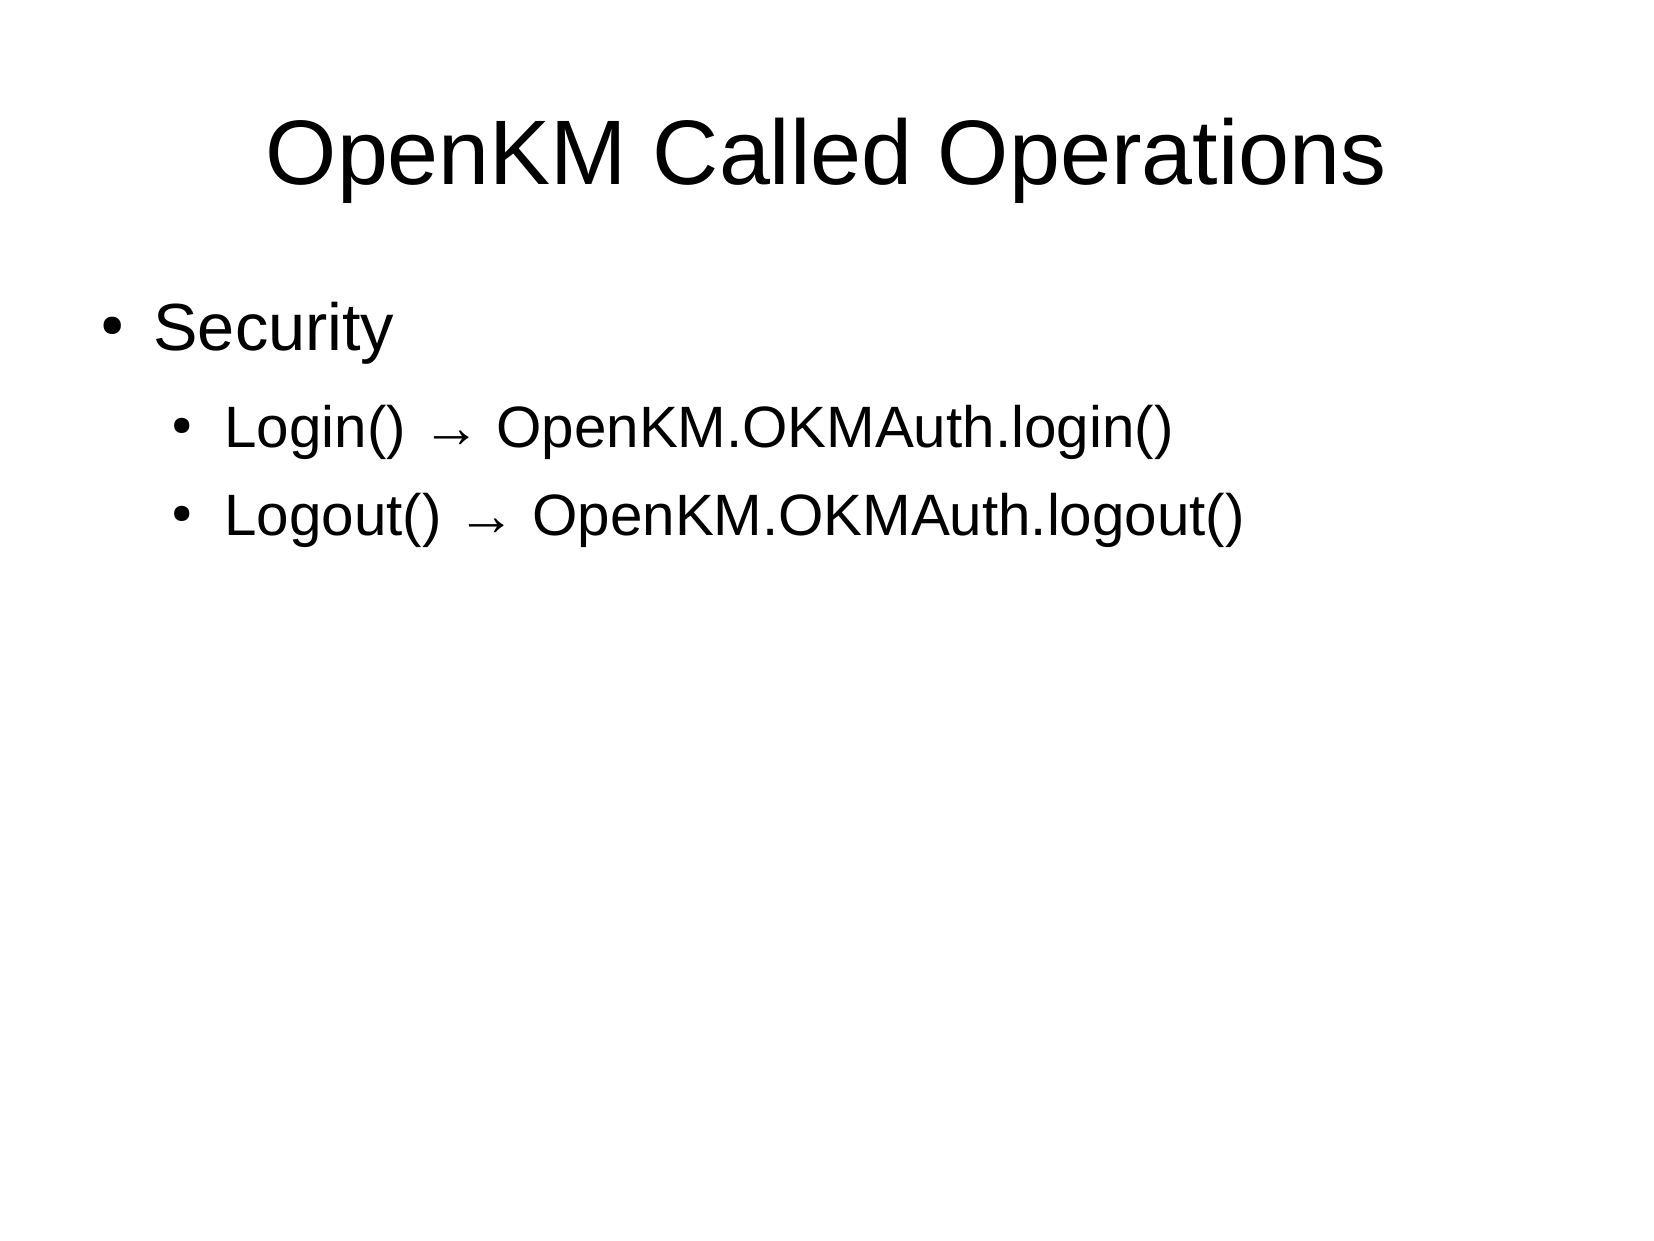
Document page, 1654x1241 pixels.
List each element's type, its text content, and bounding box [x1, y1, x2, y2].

title OpenKM Called Operations [82, 56, 1571, 250]
list Security Login() → OpenKM.OKMAuth.login() Logout() → OpenKM.OKMAuth.logout() [82, 290, 1571, 1094]
